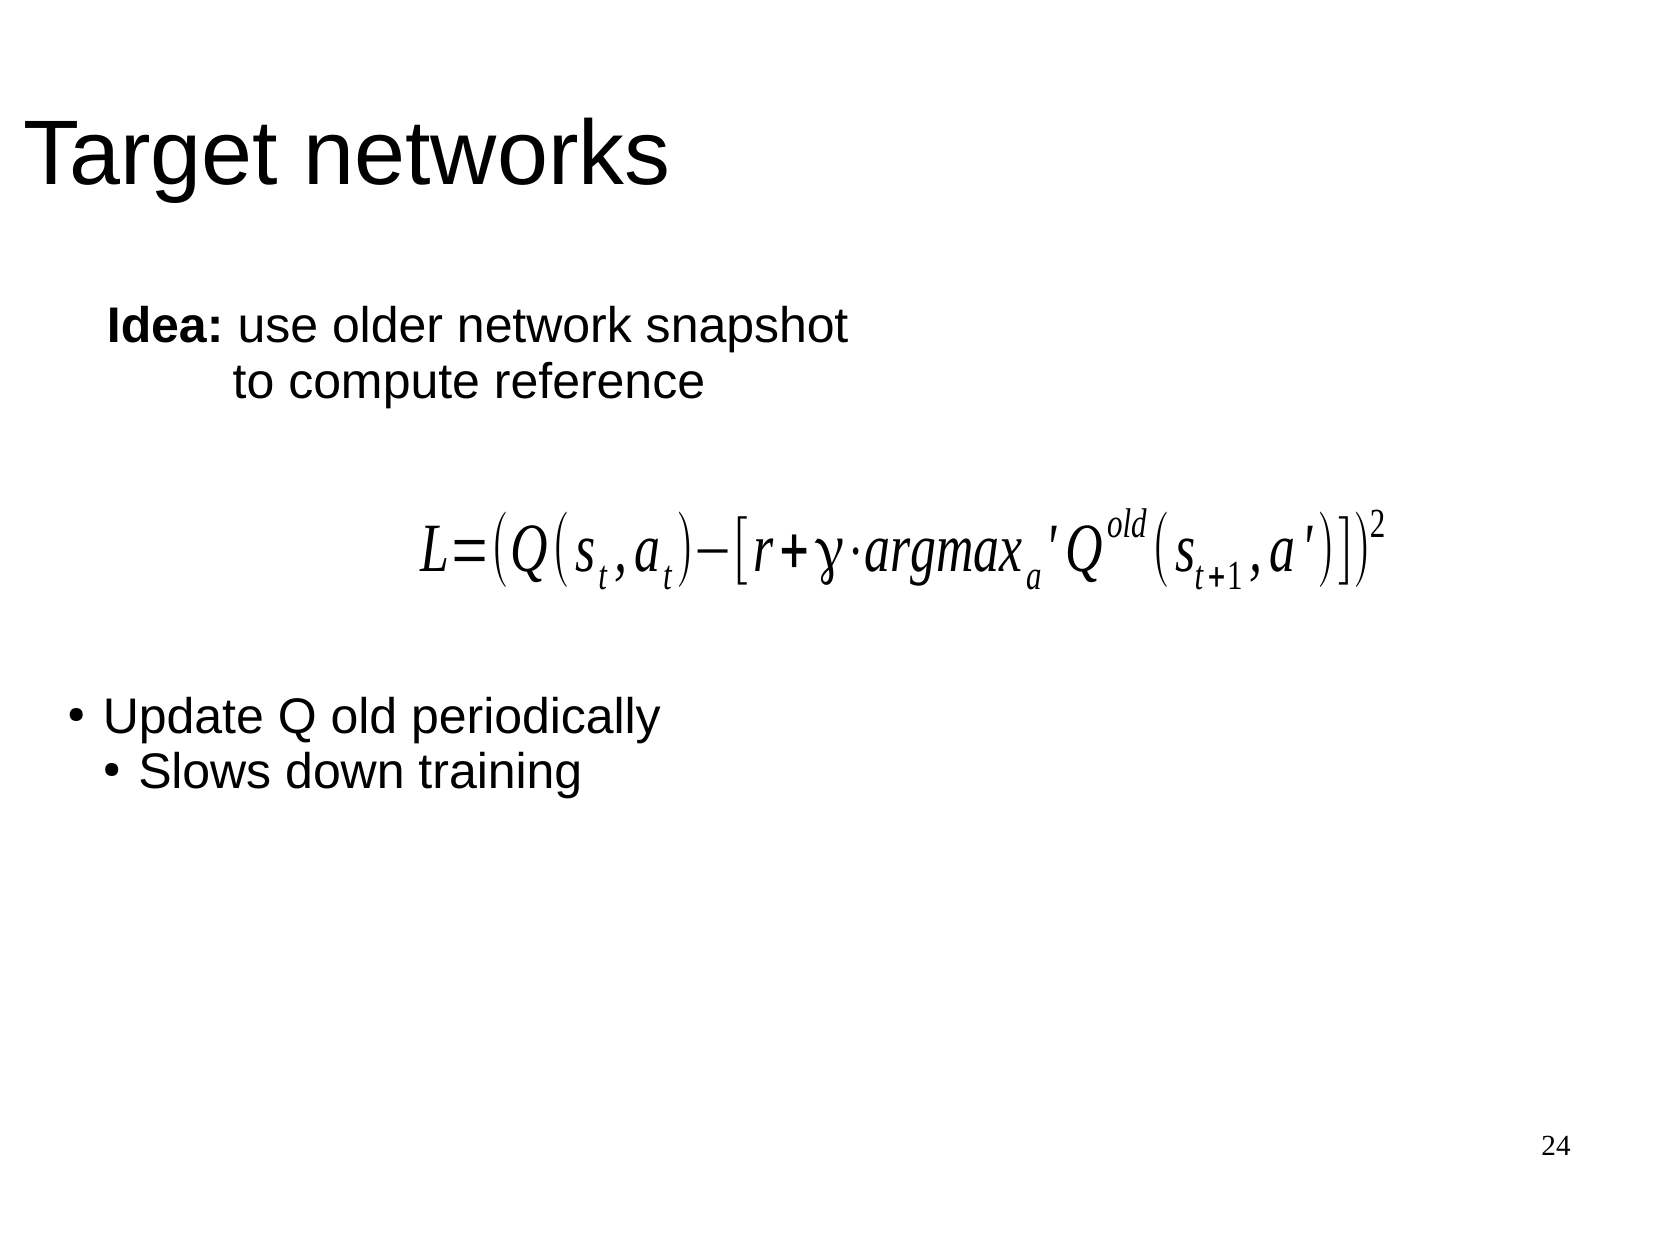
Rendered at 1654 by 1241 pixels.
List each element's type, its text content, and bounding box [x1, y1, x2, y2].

title Target networks [23, 49, 1512, 257]
text_box Idea: use older network snapshot to compute reference Update Q old periodically Slows down training [17, 234, 921, 1165]
chart [403, 498, 1399, 597]
